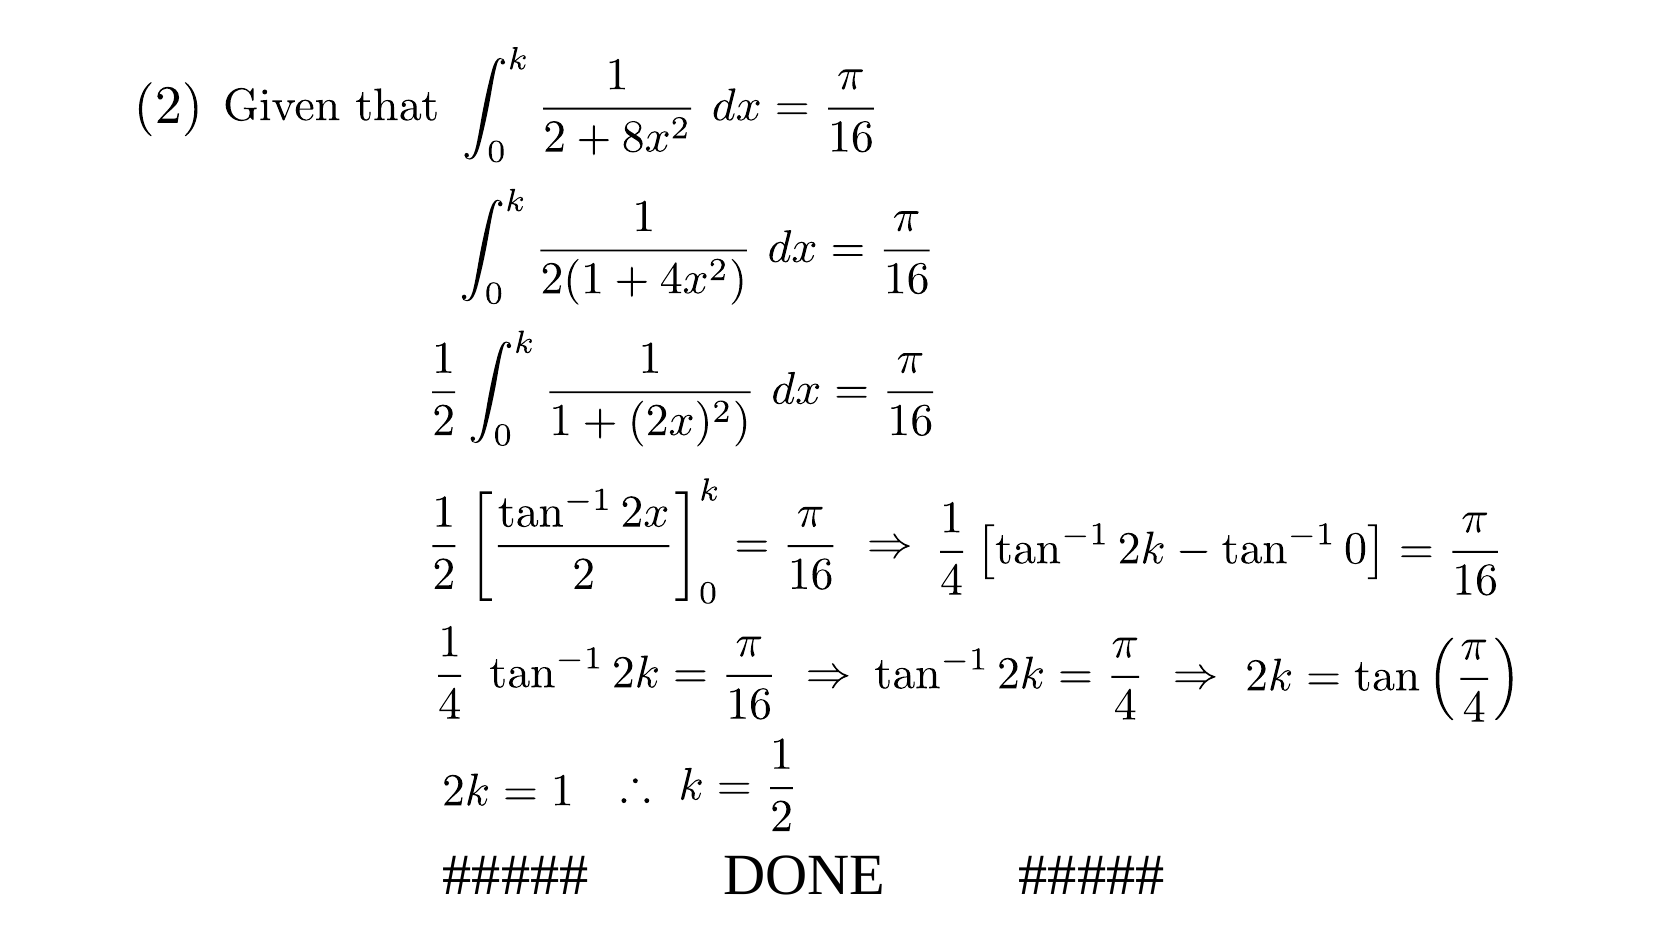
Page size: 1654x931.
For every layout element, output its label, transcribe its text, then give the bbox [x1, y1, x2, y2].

text_box [444, 773, 571, 806]
text_box [432, 478, 910, 604]
subtitle ##### DONE ##### [59, 35, 1607, 910]
text_box [621, 738, 793, 832]
text_box [875, 637, 1216, 720]
text_box [432, 330, 934, 447]
text_box [1247, 637, 1513, 722]
text_box [225, 47, 874, 163]
text_box [136, 82, 198, 137]
text_box [461, 188, 930, 305]
text_box [438, 625, 849, 720]
text_box [940, 501, 1498, 596]
